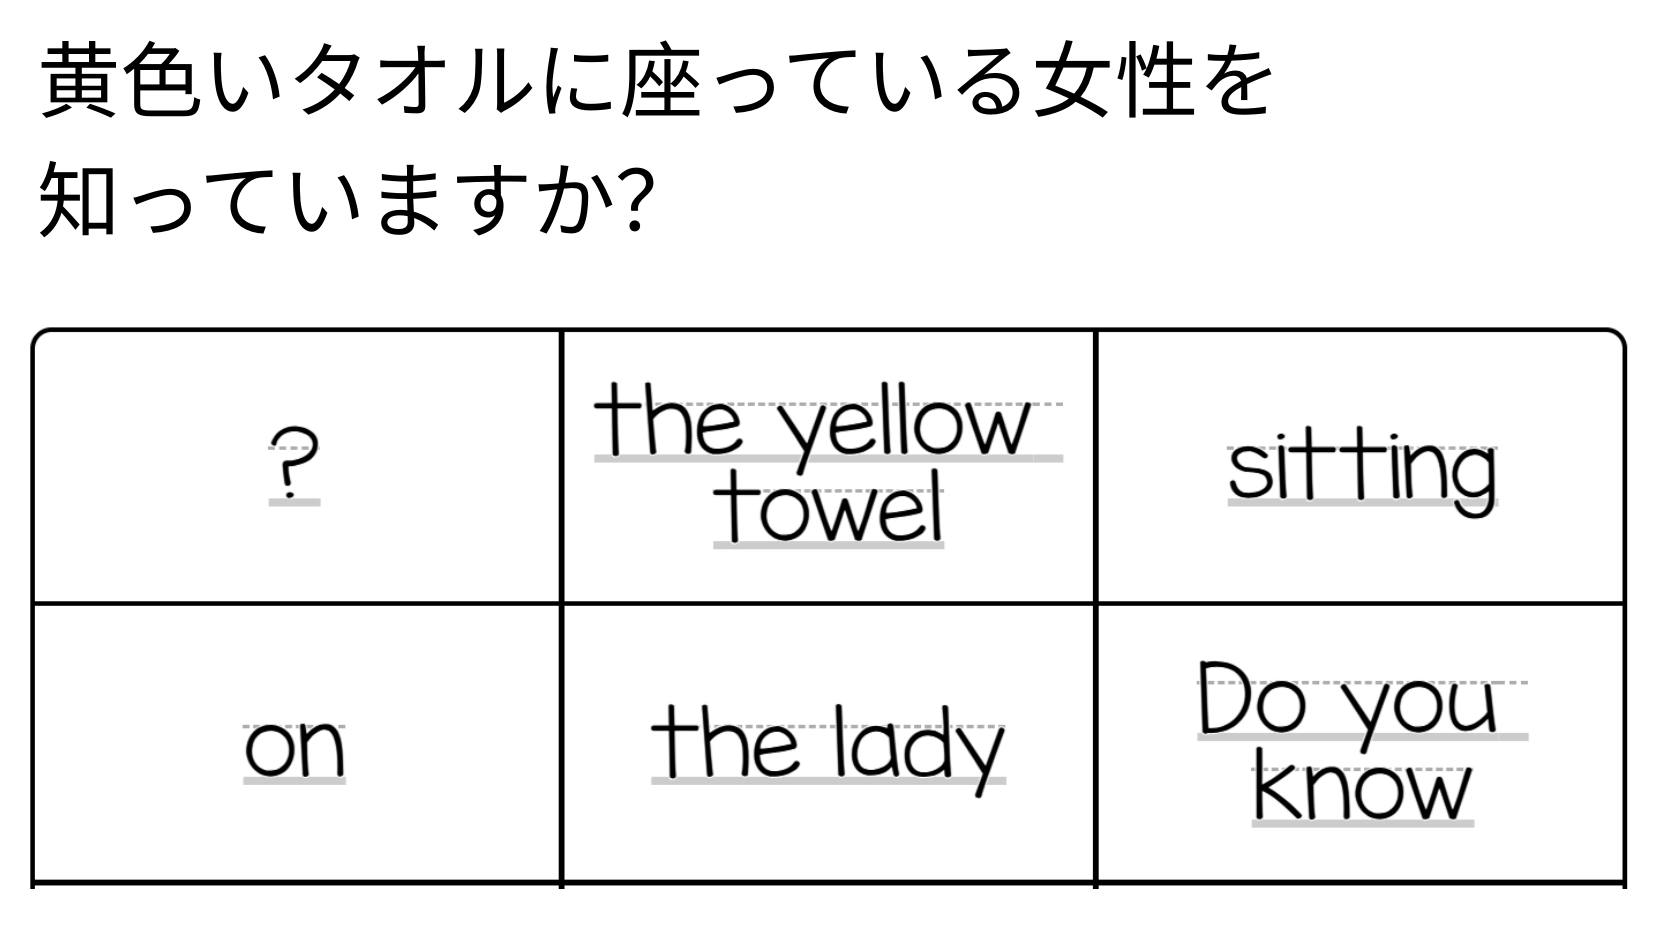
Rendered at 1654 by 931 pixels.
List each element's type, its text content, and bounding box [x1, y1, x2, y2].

title 黄色いタオルに座っている女性を 知っていますか？ [37, 19, 1613, 252]
picture [20, 324, 1633, 889]
